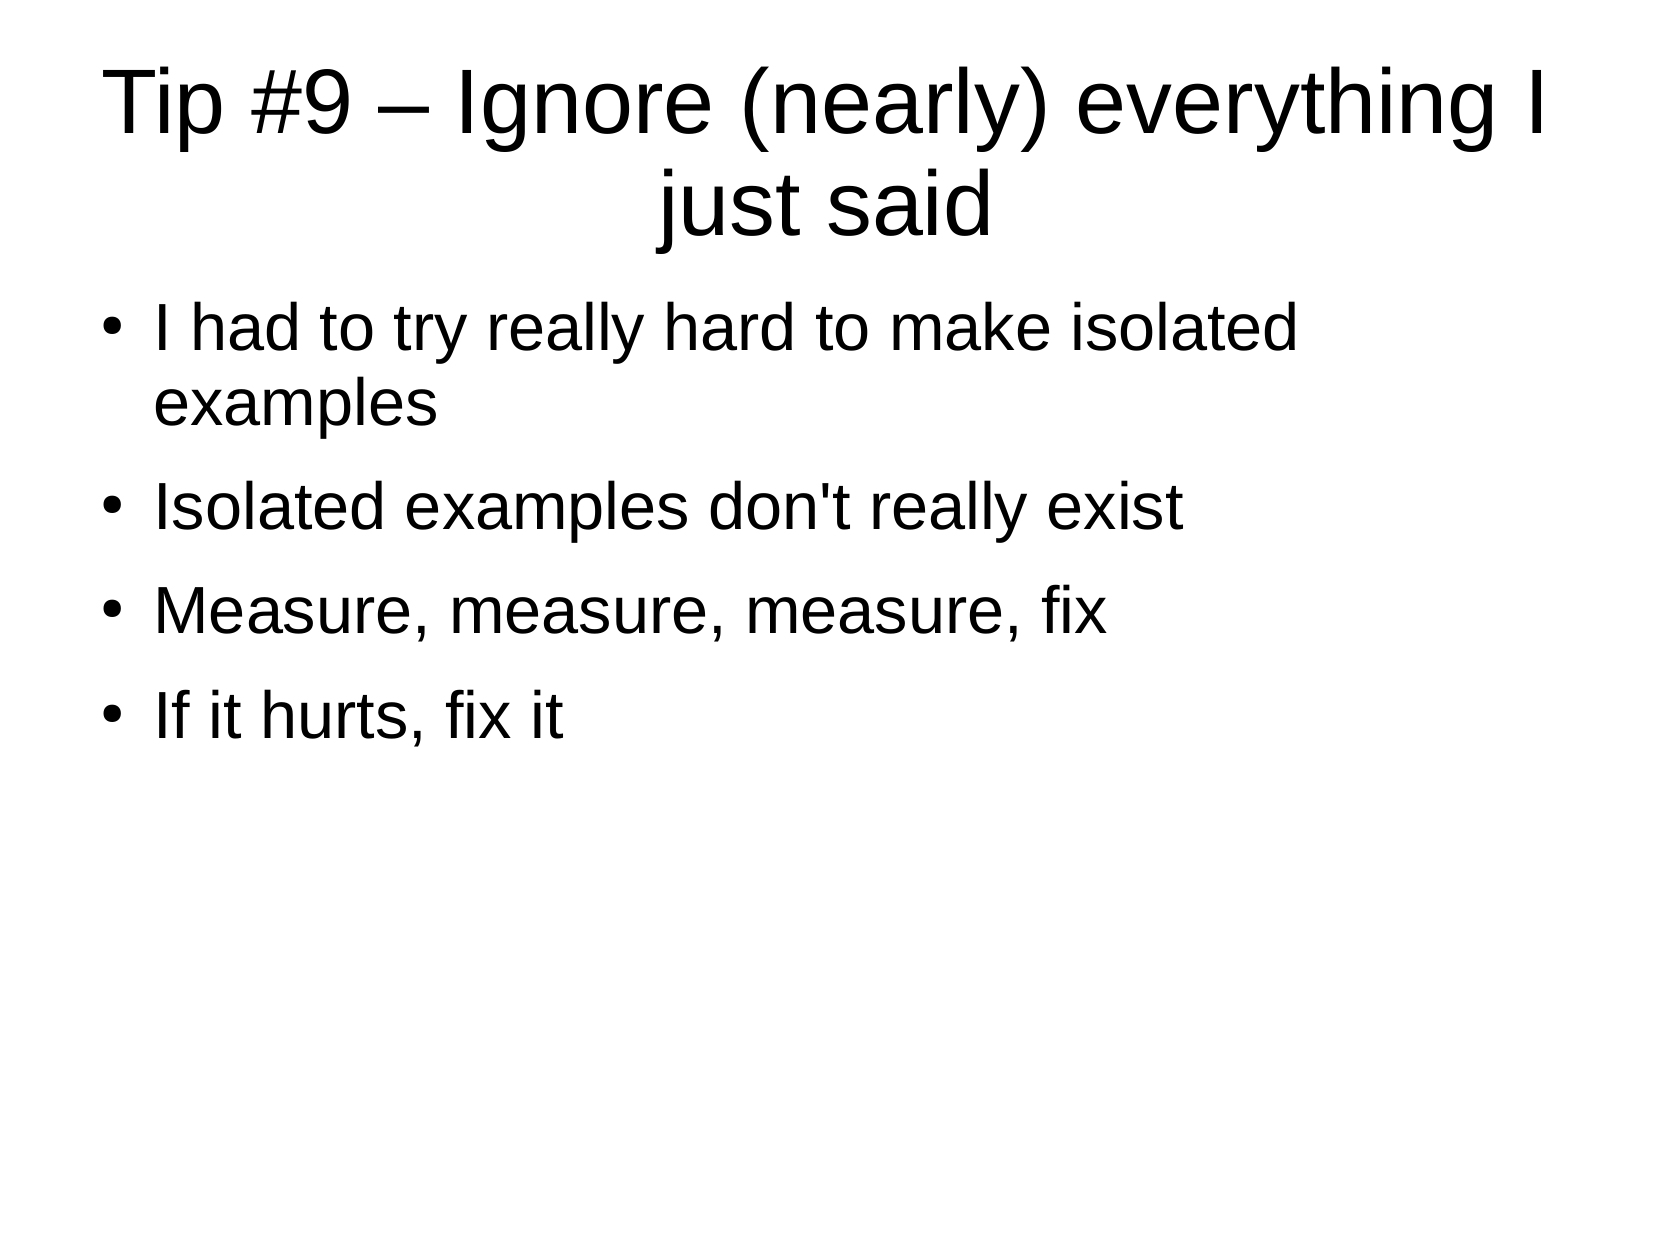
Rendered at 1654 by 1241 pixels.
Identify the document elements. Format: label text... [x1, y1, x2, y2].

list I had to try really hard to make isolated examples Isolated examples don't really exist Measure, measure, measure, fix If it hurts, fix it [82, 290, 1538, 1010]
title Tip #9 – Ignore (nearly) everything I just said [82, 49, 1571, 257]
